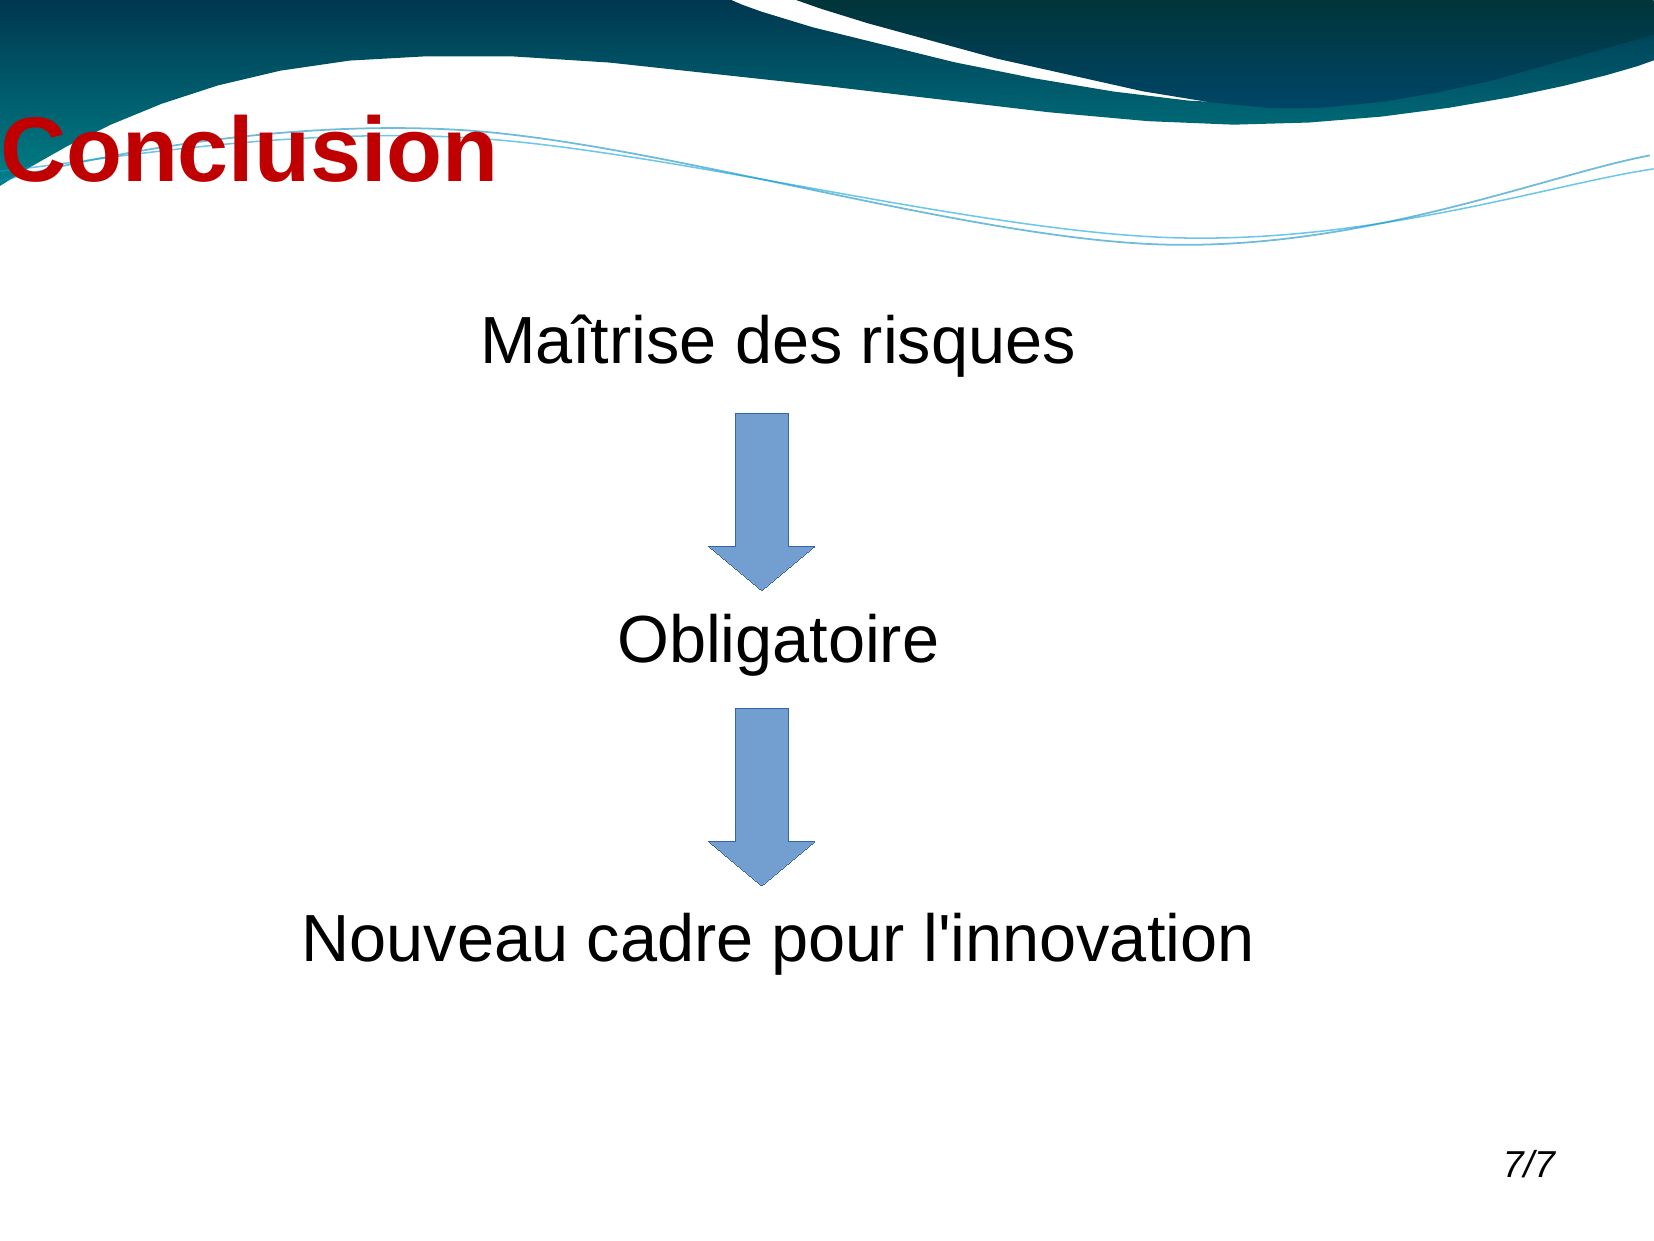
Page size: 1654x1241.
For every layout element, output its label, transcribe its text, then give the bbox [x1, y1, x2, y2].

text_box 7/7 [1488, 1136, 1570, 1193]
text_box Maîtrise des risques Obligatoire Nouveau cadre pour l'innovation [286, 295, 1270, 983]
title Conclusion [0, 82, 1489, 390]
text_box [708, 708, 815, 886]
text_box [708, 413, 815, 591]
